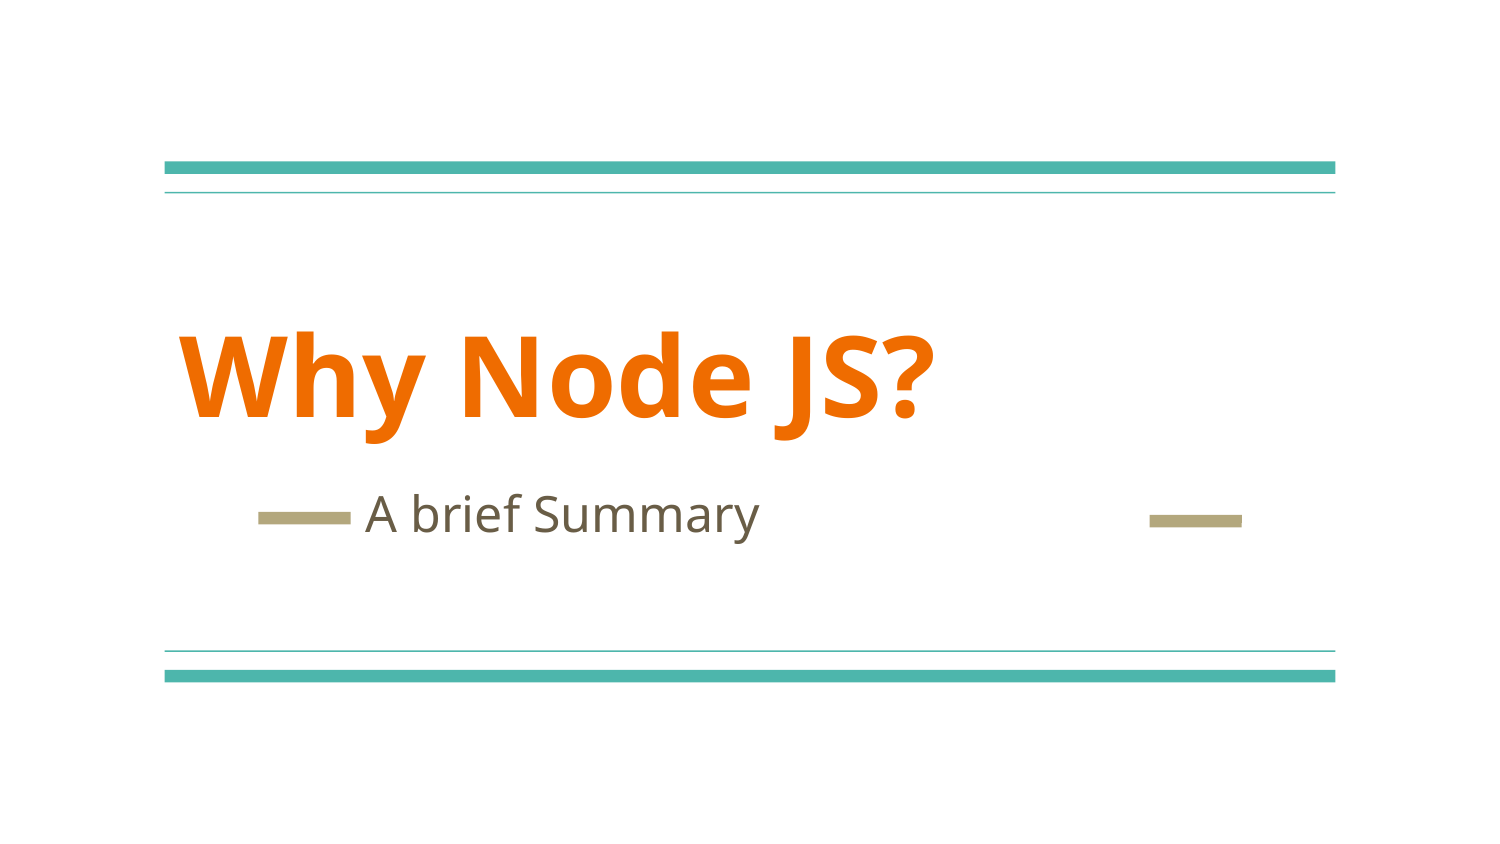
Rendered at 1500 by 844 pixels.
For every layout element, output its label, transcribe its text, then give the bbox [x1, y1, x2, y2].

subtitle A brief Summary [350, 467, 1150, 598]
title Why Node JS? [164, 287, 1336, 456]
